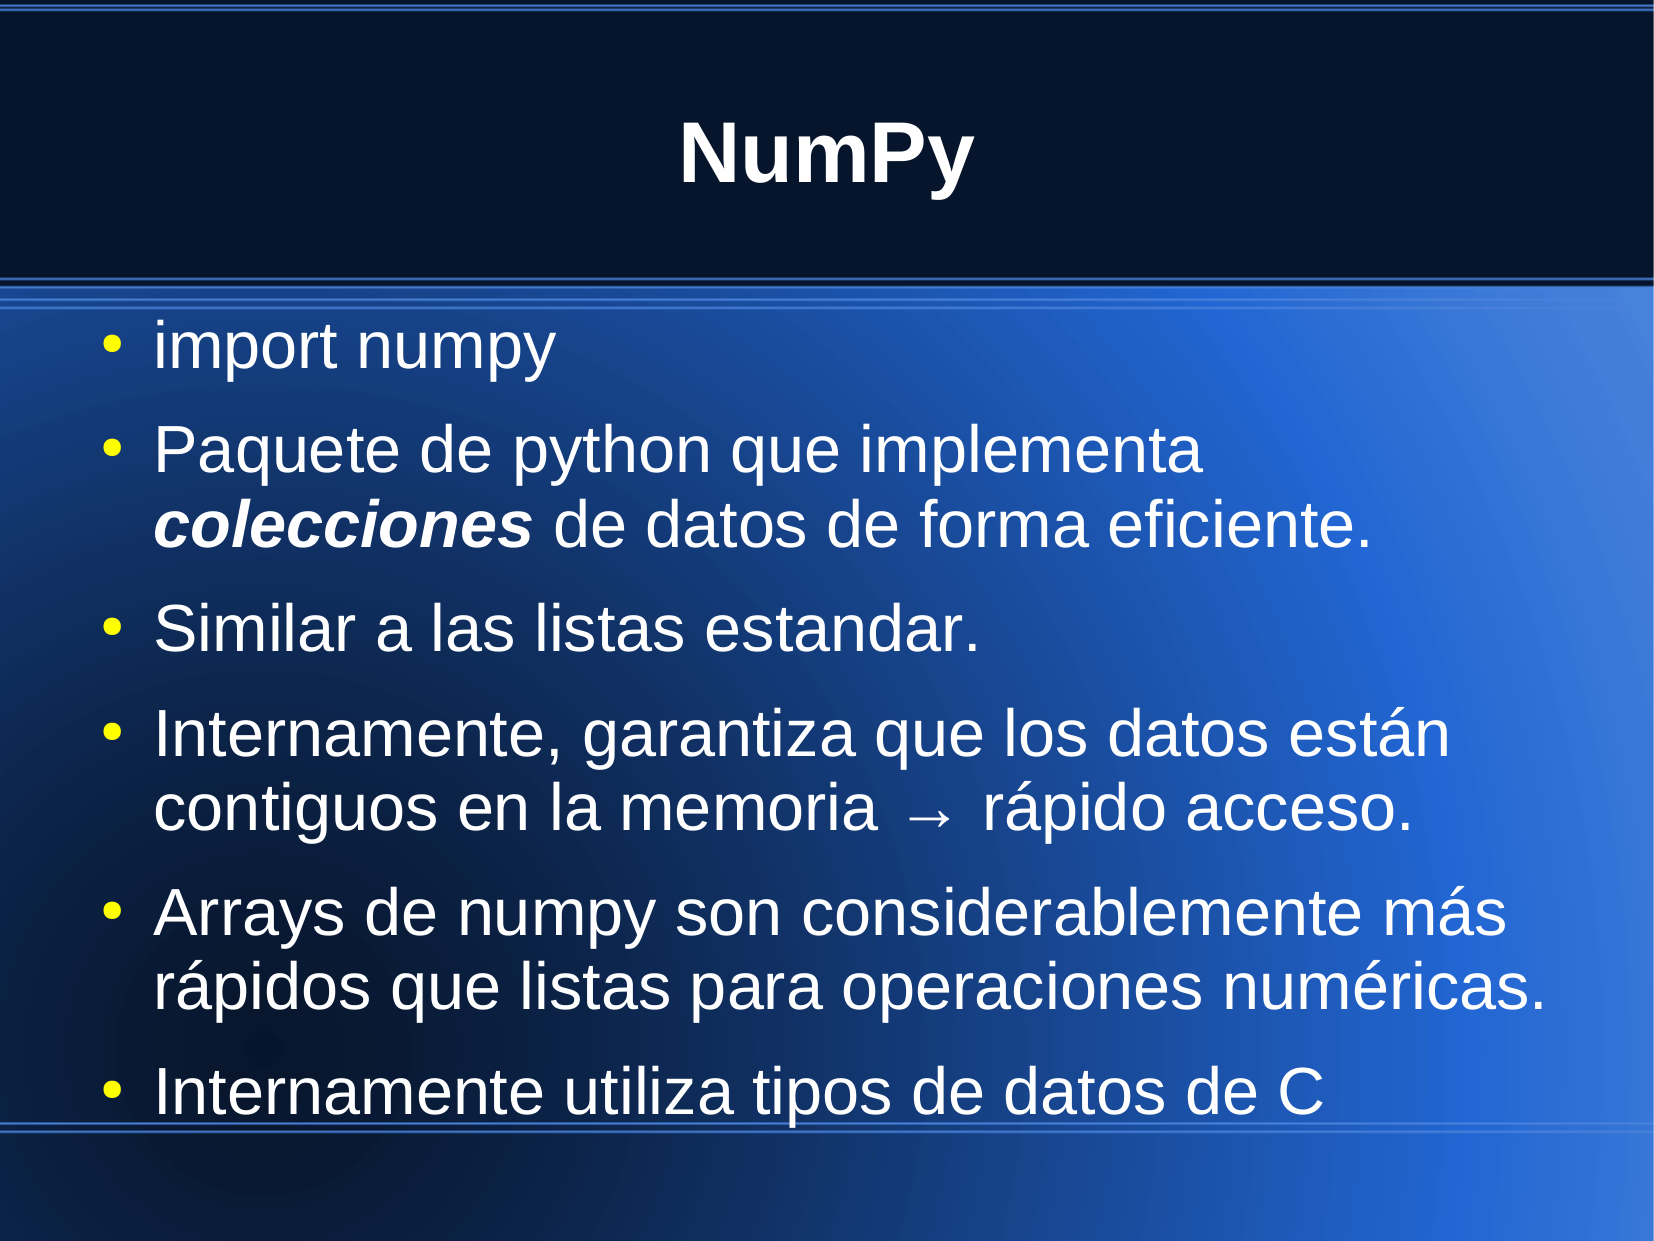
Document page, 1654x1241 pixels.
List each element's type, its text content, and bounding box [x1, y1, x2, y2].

picture [0, 0, 1654, 1241]
title NumPy [82, 49, 1571, 257]
list import numpy Paquete de python que implementa colecciones de datos de forma eficiente. Similar a las listas estandar. Internamente, garantiza que los datos están contiguos en la memoria → rápido acceso. Arrays de numpy son considerablemente más rápidos que listas para operaciones numéricas. Internamente utiliza tipos de datos de C [82, 307, 1571, 1129]
